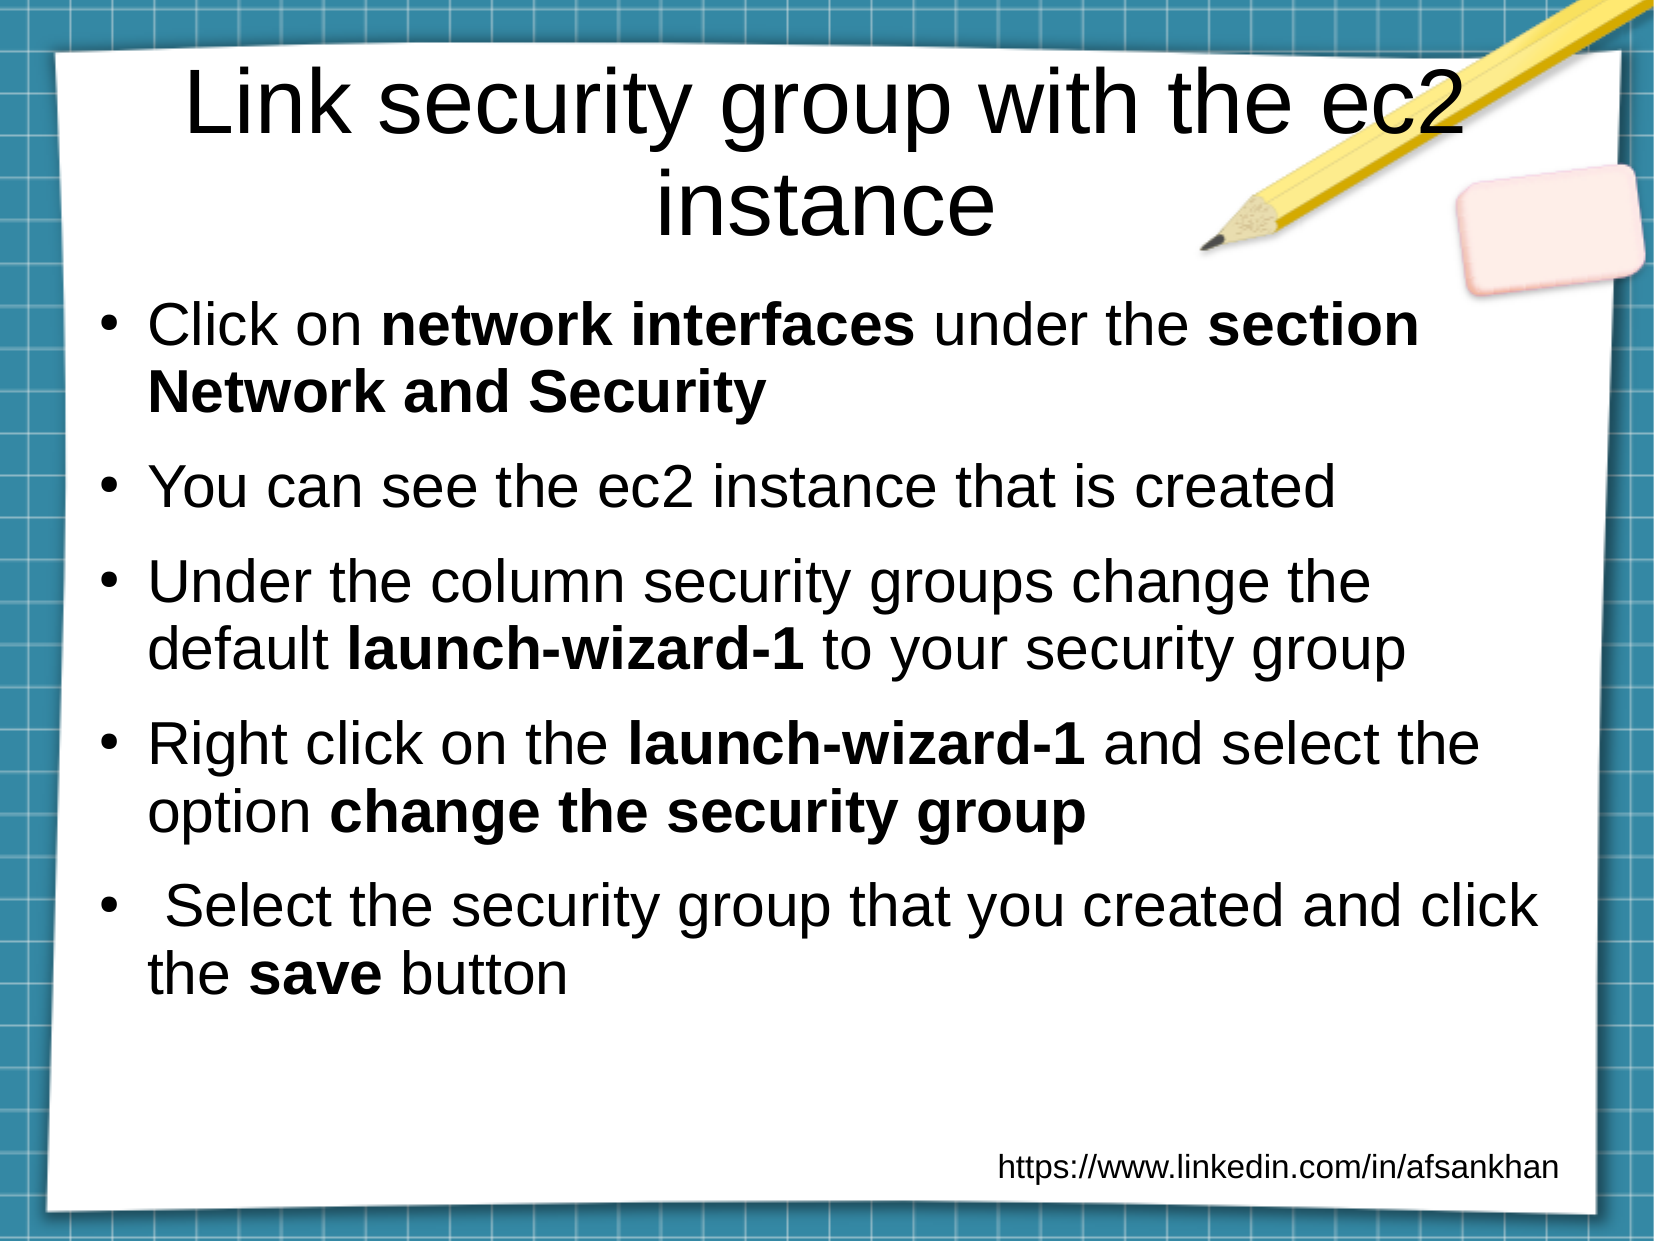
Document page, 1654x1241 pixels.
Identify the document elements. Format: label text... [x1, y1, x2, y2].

picture [0, 0, 1654, 1241]
list Click on network interfaces under the section Network and Security You can see the ec2 instance that is created Under the column security groups change the default launch-wizard-1 to your security group Right click on the launch-wizard-1 and select the option change the security group Select the security group that you created and click the save button [82, 290, 1571, 1010]
text_box https://www.linkedin.com/in/afsankhan [982, 1140, 1576, 1193]
title Link security group with the ec2 instance [82, 49, 1571, 257]
